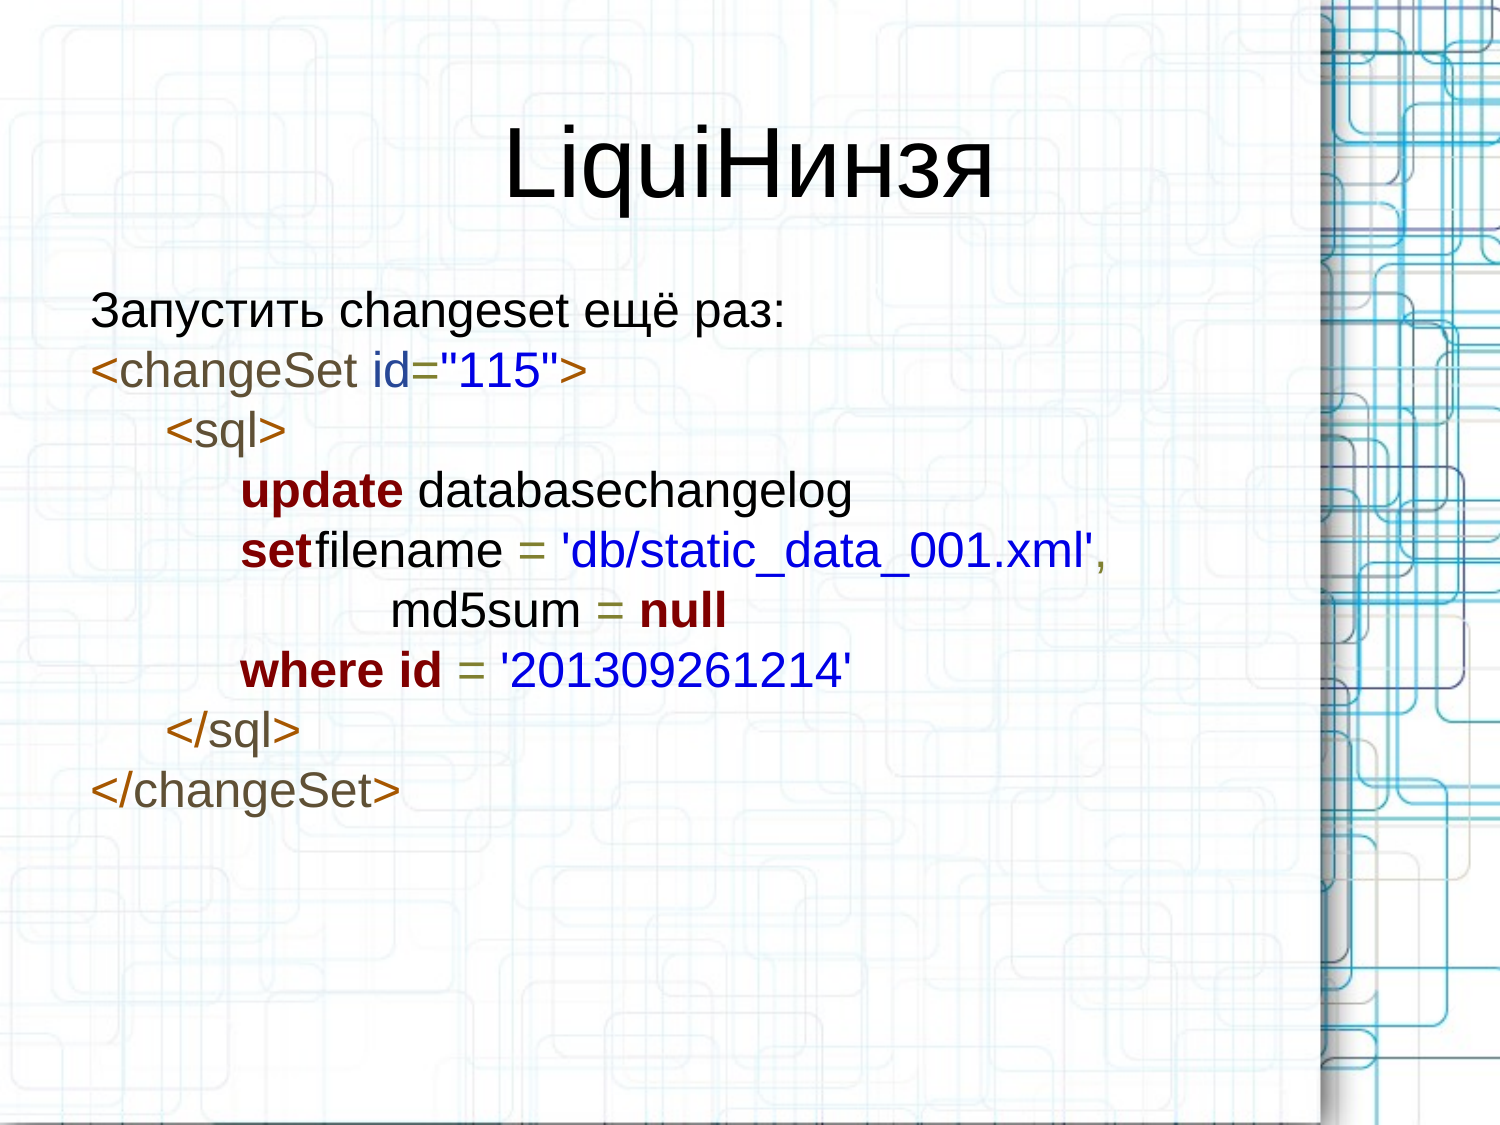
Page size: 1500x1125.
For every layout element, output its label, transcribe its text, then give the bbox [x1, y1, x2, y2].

title LiquiНинзя [75, 45, 1425, 233]
list Запустить changeset ещё раз: <changeSet id="115"> <sql> update databasechangelog set filename = 'db/static_data_001.xml', md5sum = null where id = '201309261214' </sql> </changeSet> [75, 262, 1425, 1078]
picture [0, 0, 1500, 1125]
